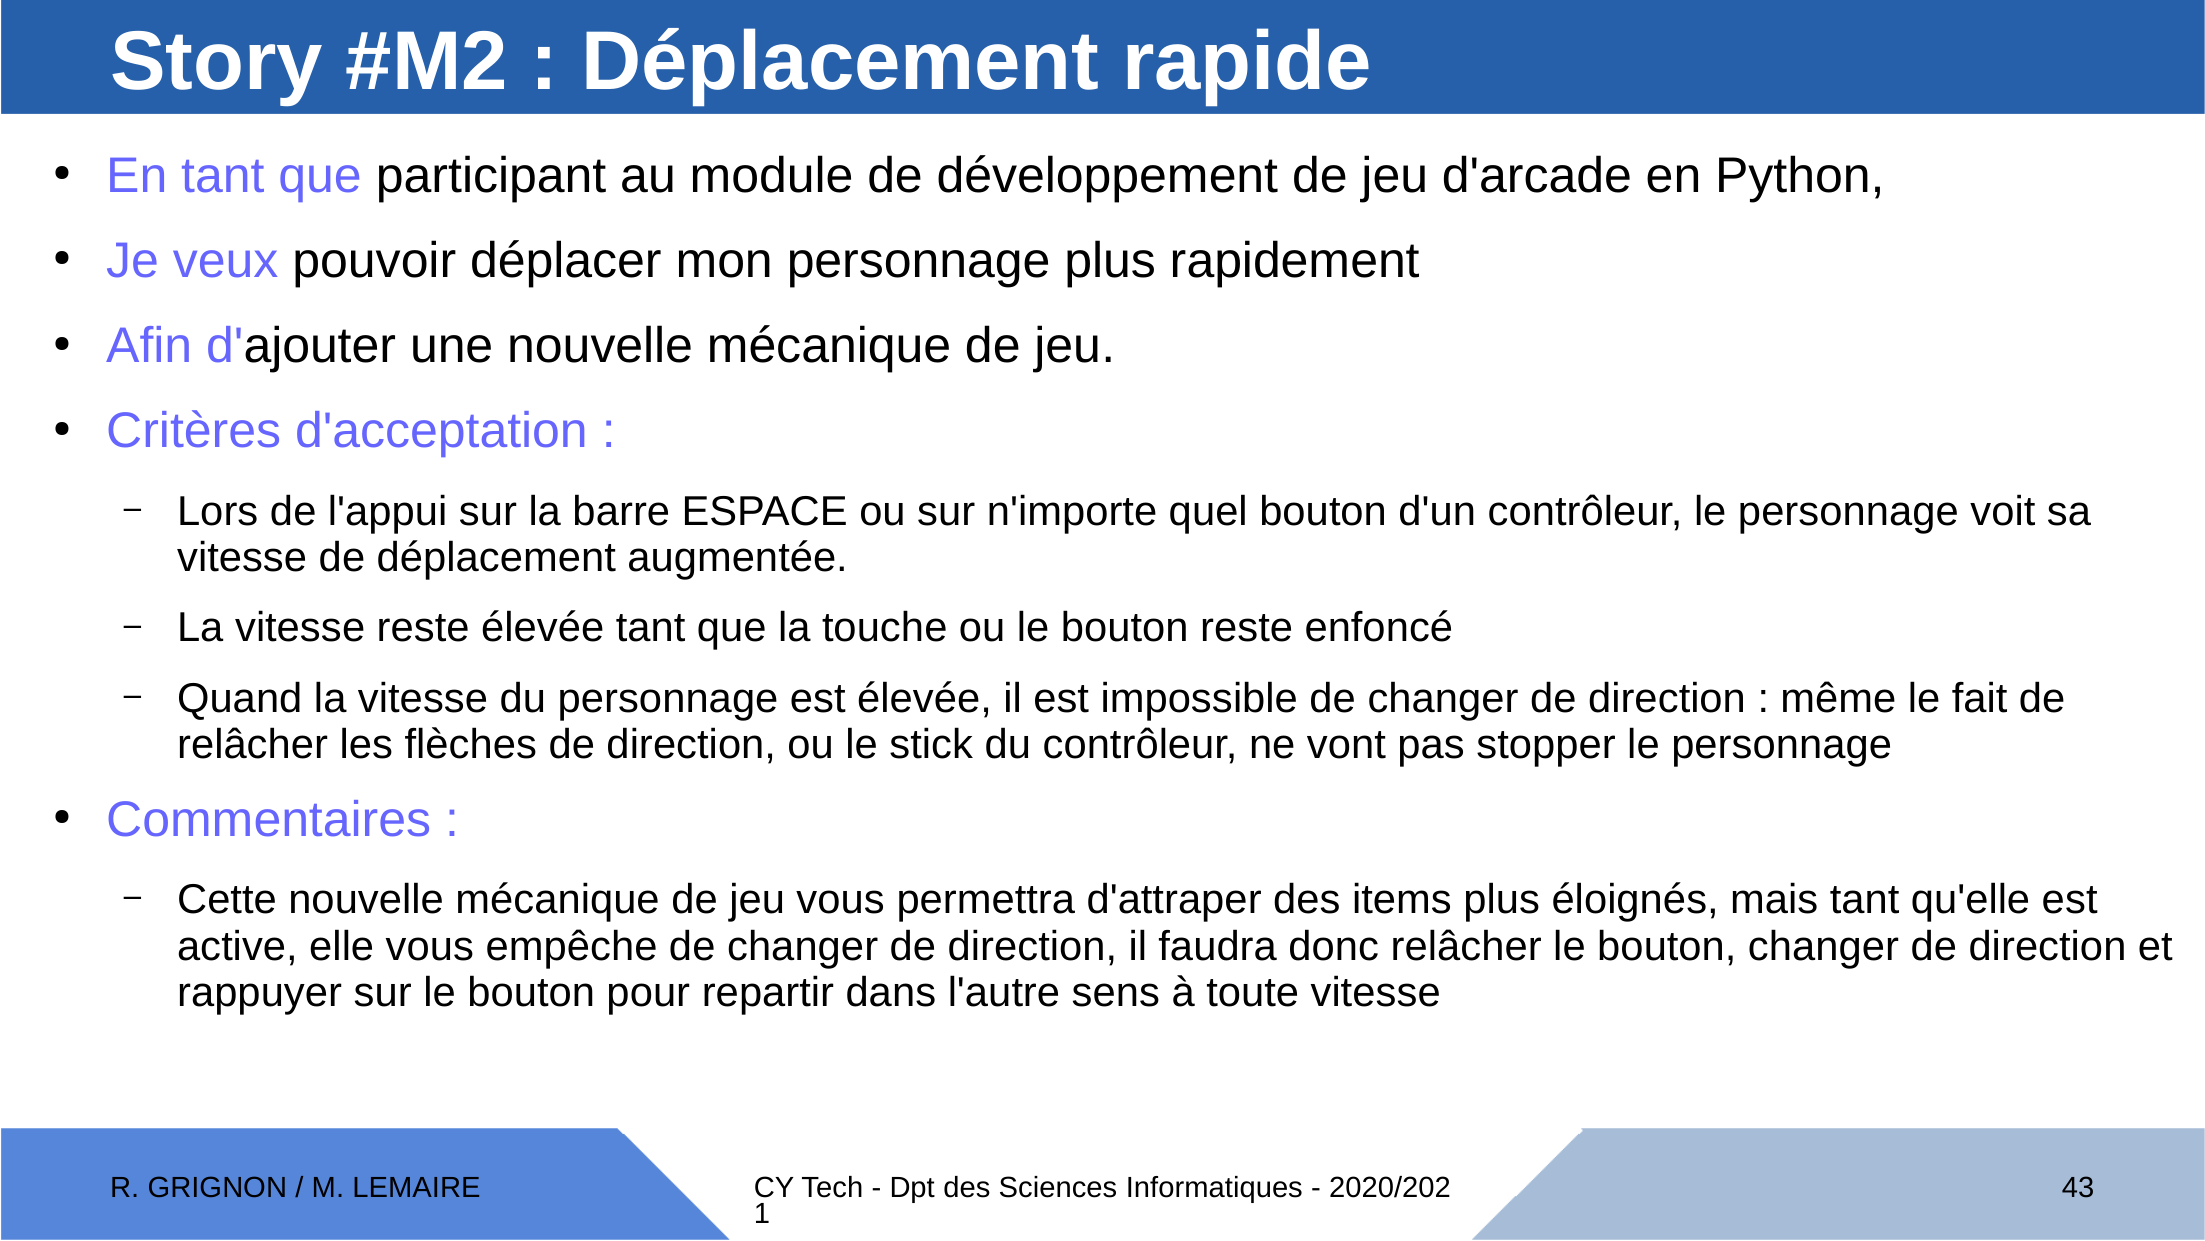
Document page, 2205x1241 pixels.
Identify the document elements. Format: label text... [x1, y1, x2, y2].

title Story #M2 : Déplacement rapide [110, 49, 2095, 217]
list En tant que participant au module de développement de jeu d'arcade en Python, Je veux pouvoir déplacer mon personnage plus rapidement Afin d'ajouter une nouvelle mécanique de jeu. Critères d'acceptation : Lors de l'appui sur la barre ESPACE ou sur n'importe quel bouton d'un contrôleur, le personnage voit sa vitesse de déplacement augmentée. La vitesse reste élevée tant que la touche ou le bouton reste enfoncé Quand la vitesse du personnage est élevée, il est impossible de changer de direction : même le fait de relâcher les flèches de direction, ou le stick du contrôleur, ne vont pas stopper le personnage Commentaires : Cette nouvelle mécanique de jeu vous permettra d'attraper des items plus éloignés, mais tant qu'elle est active, elle vous empêche de changer de direction, il faudra donc relâcher le bouton, changer de direction et rappuyer sur le bouton pour repartir dans l'autre sens à toute vitesse [35, 217, 2186, 1087]
picture [0, 0, 2205, 1241]
